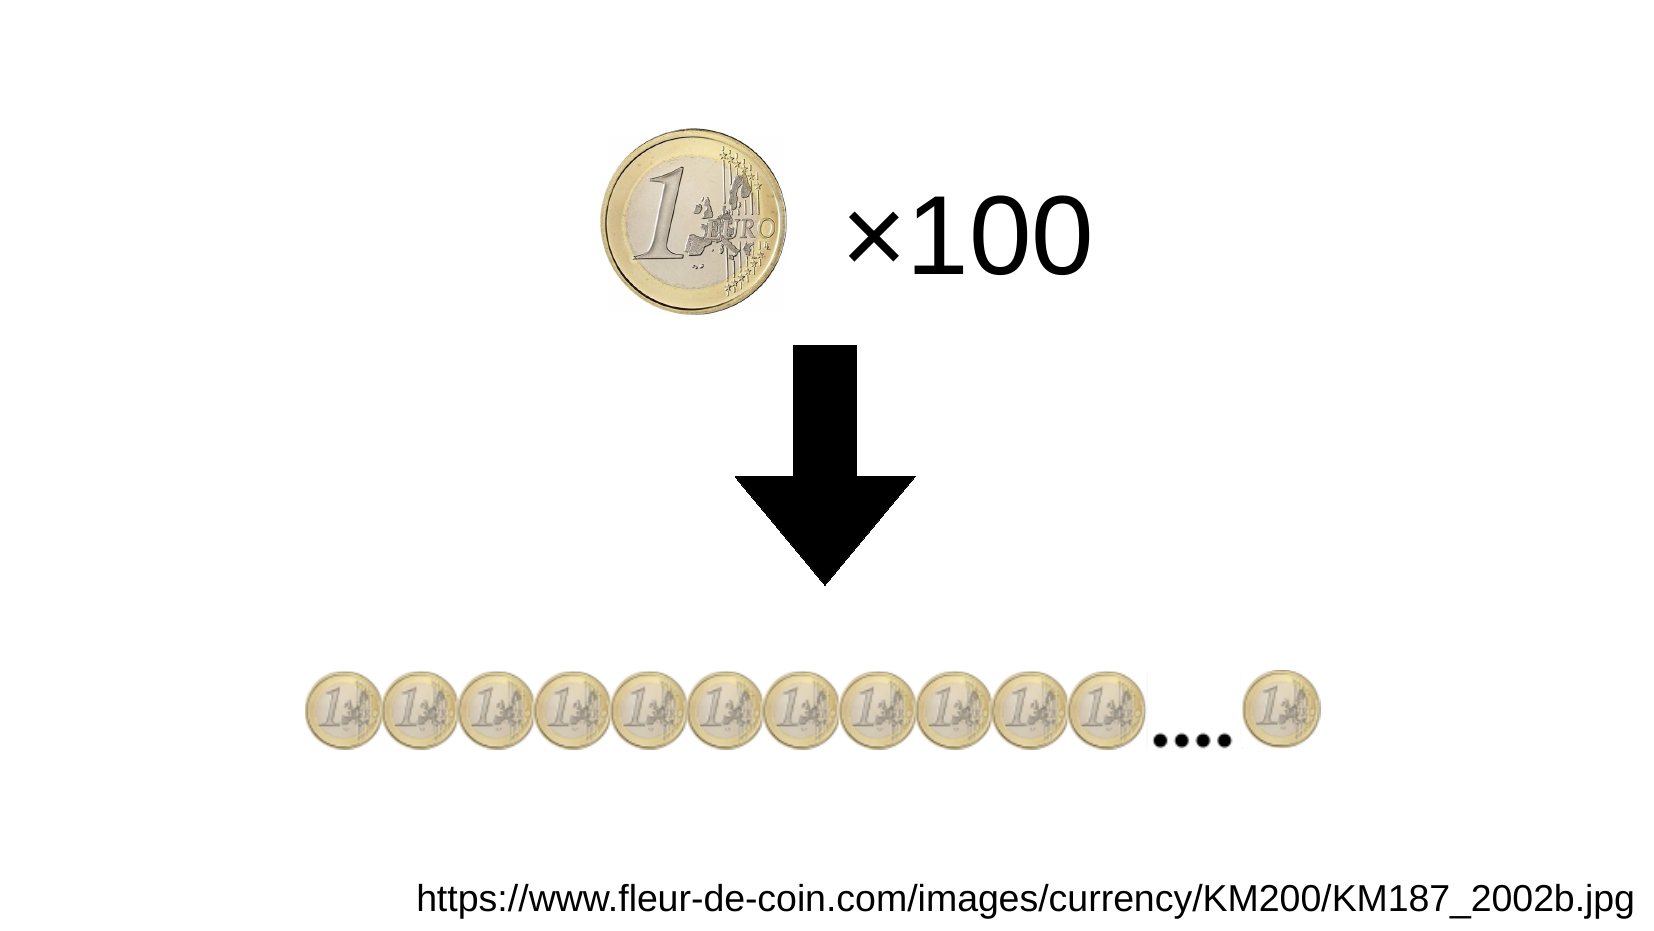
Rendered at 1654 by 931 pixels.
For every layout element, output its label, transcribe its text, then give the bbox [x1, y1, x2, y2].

picture [600, 128, 787, 316]
text_box [735, 345, 916, 586]
text_box ×100 [795, 165, 1396, 306]
text_box https://www.fleur-de-coin.com/images/currency/KM200/KM187_2002b.jpg [180, 870, 1651, 931]
picture [305, 670, 1321, 751]
